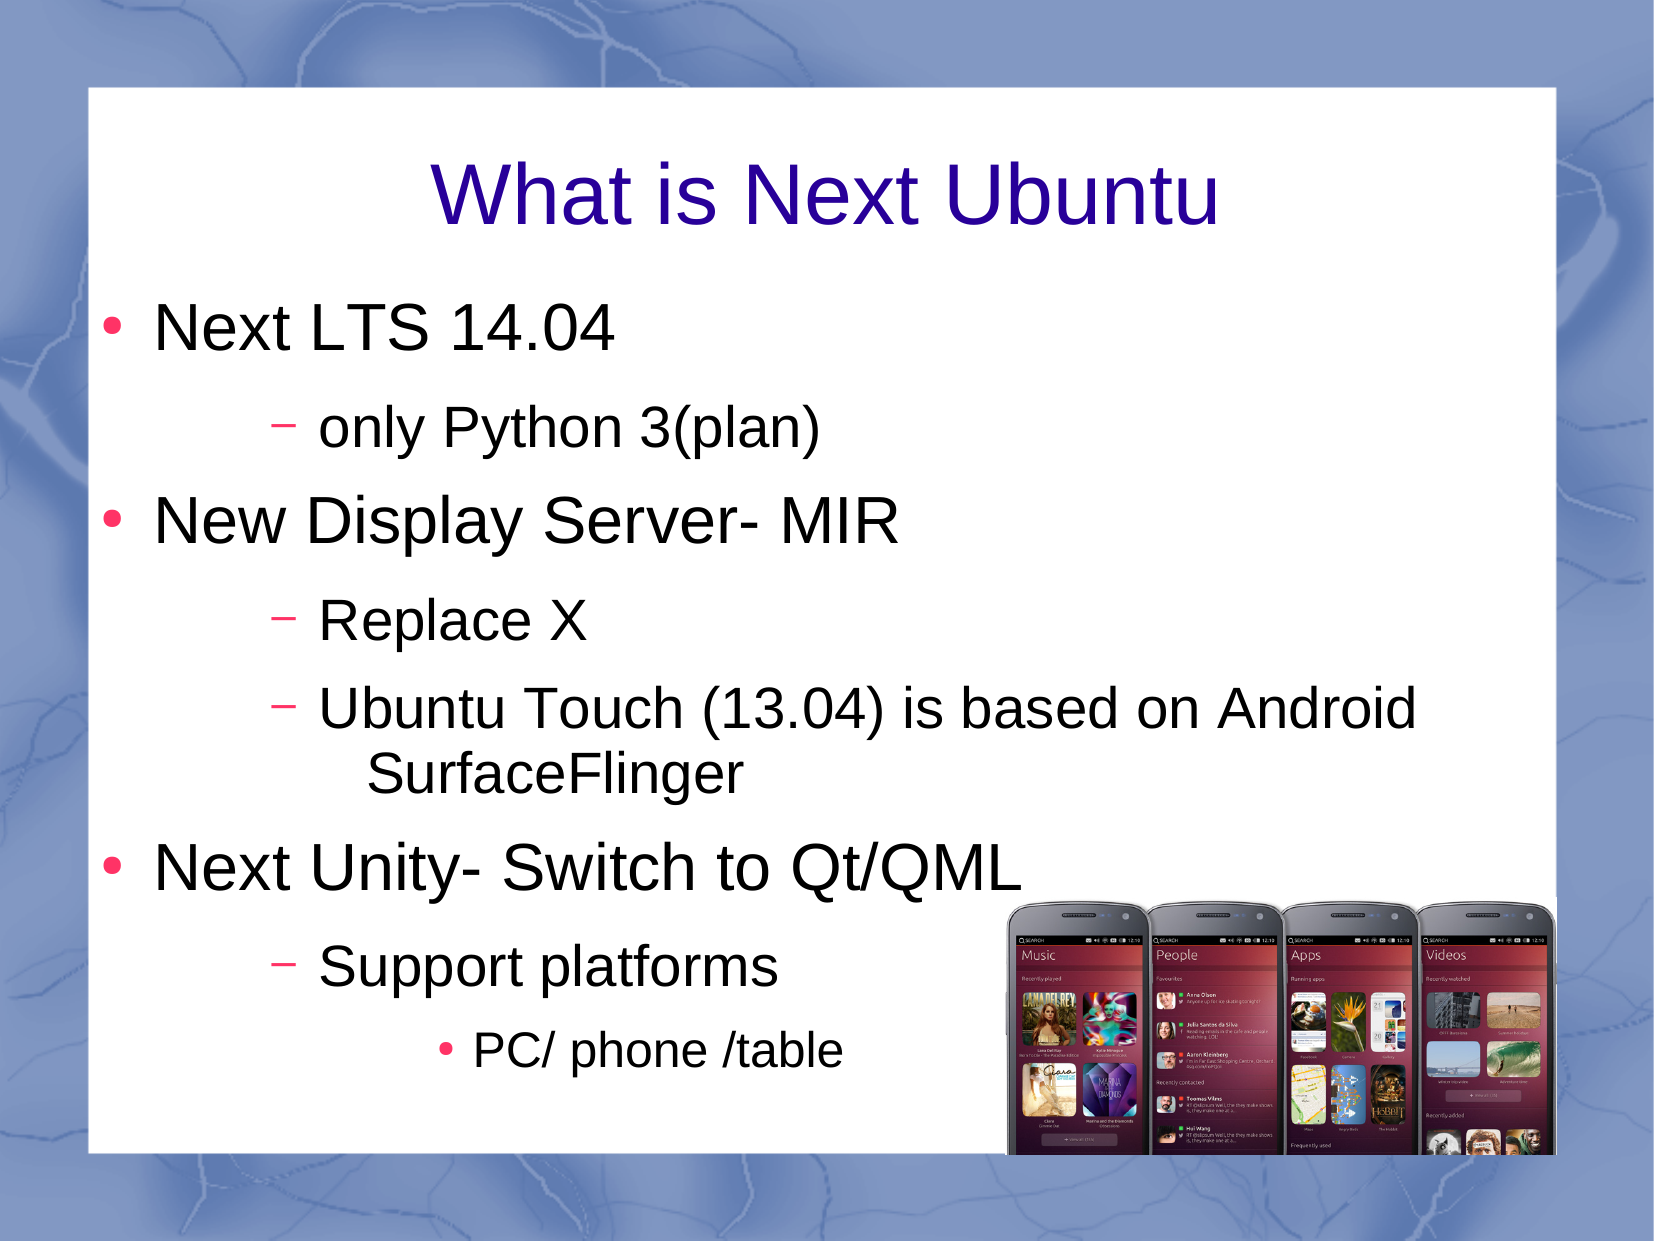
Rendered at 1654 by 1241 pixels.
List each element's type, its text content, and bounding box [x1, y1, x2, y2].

picture [0, 0, 1654, 1241]
title What is Next Ubuntu [118, 90, 1536, 290]
list Next LTS 14.04 only Python 3(plan) New Display Server- MIR Replace X Ubuntu Touch (13.04) is based on Android SurfaceFlinger Next Unity- Switch to Qt/QML Support platforms PC/ phone /table [82, 290, 1538, 1079]
